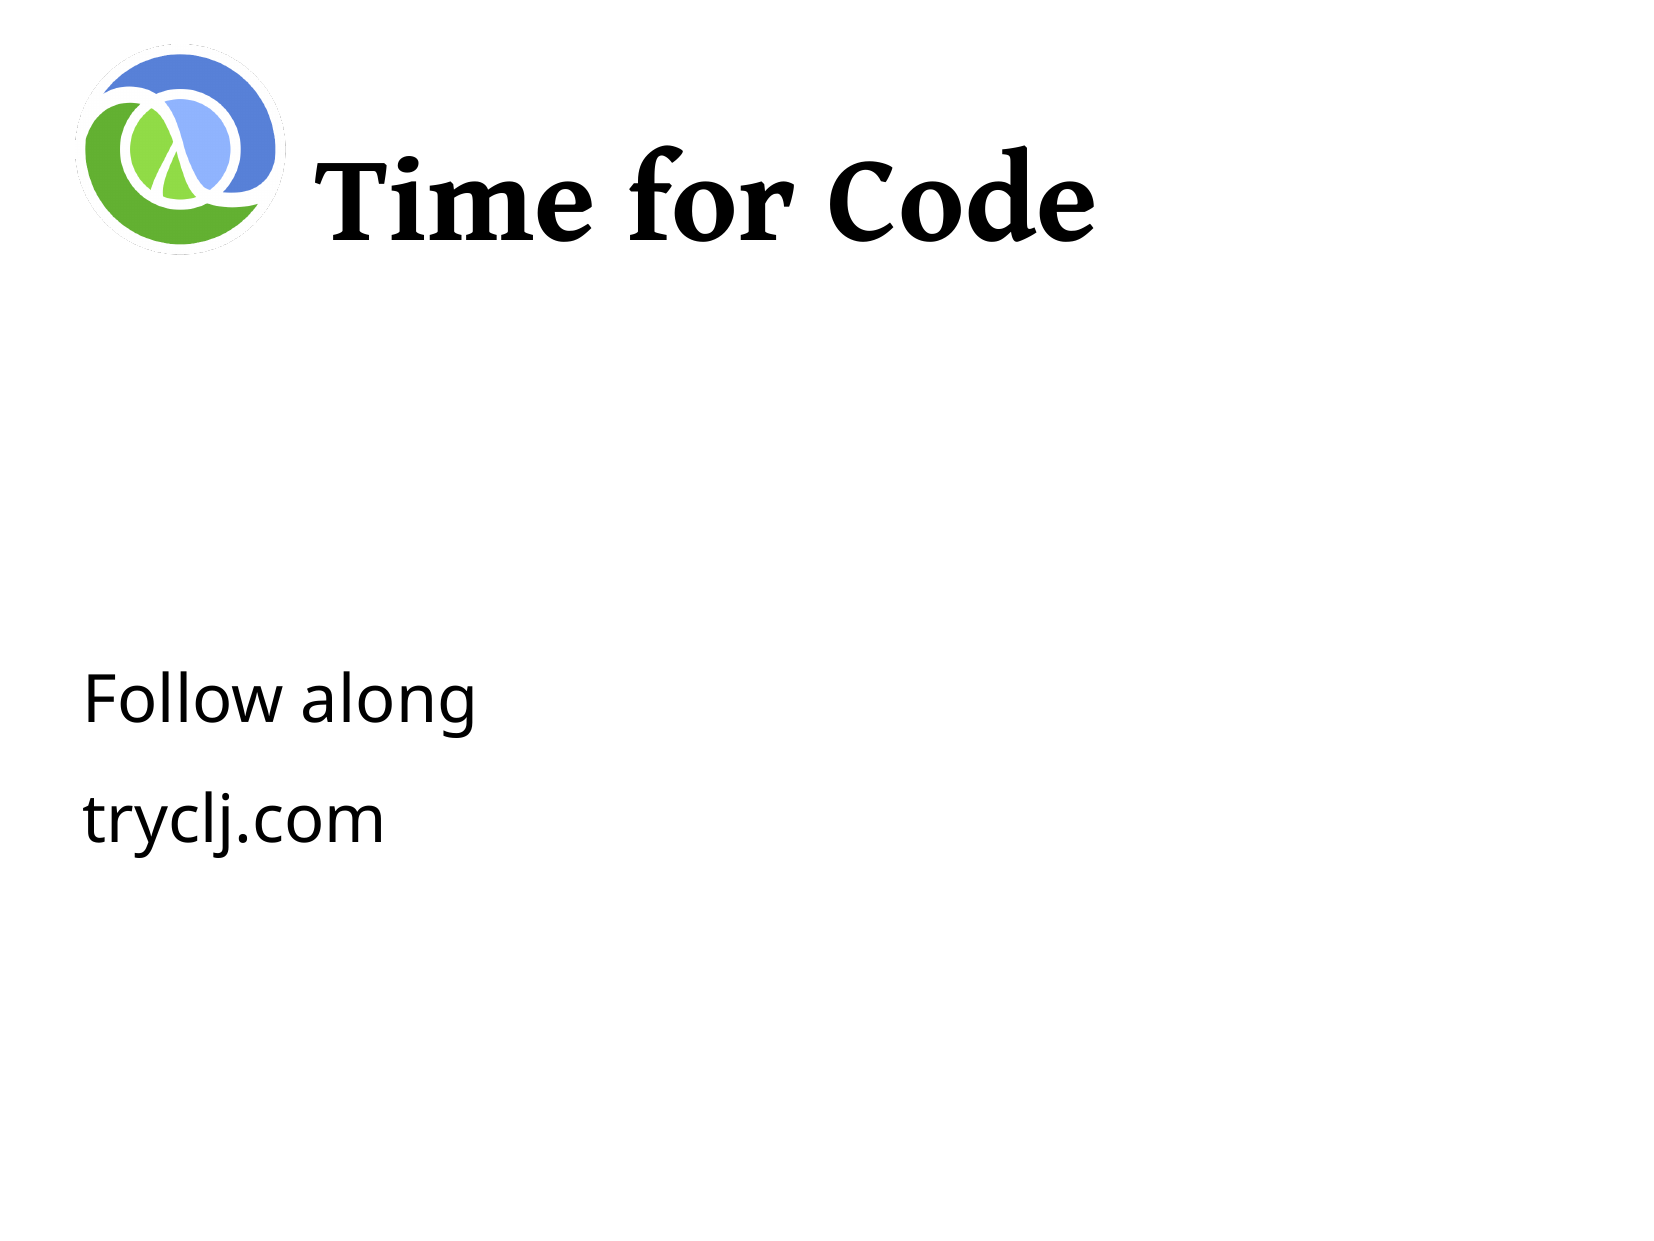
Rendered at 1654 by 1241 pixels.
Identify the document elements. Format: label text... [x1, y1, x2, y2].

title Time for Code [315, 130, 1571, 276]
picture [75, 44, 286, 255]
list Follow along tryclj.com [82, 290, 1571, 1109]
